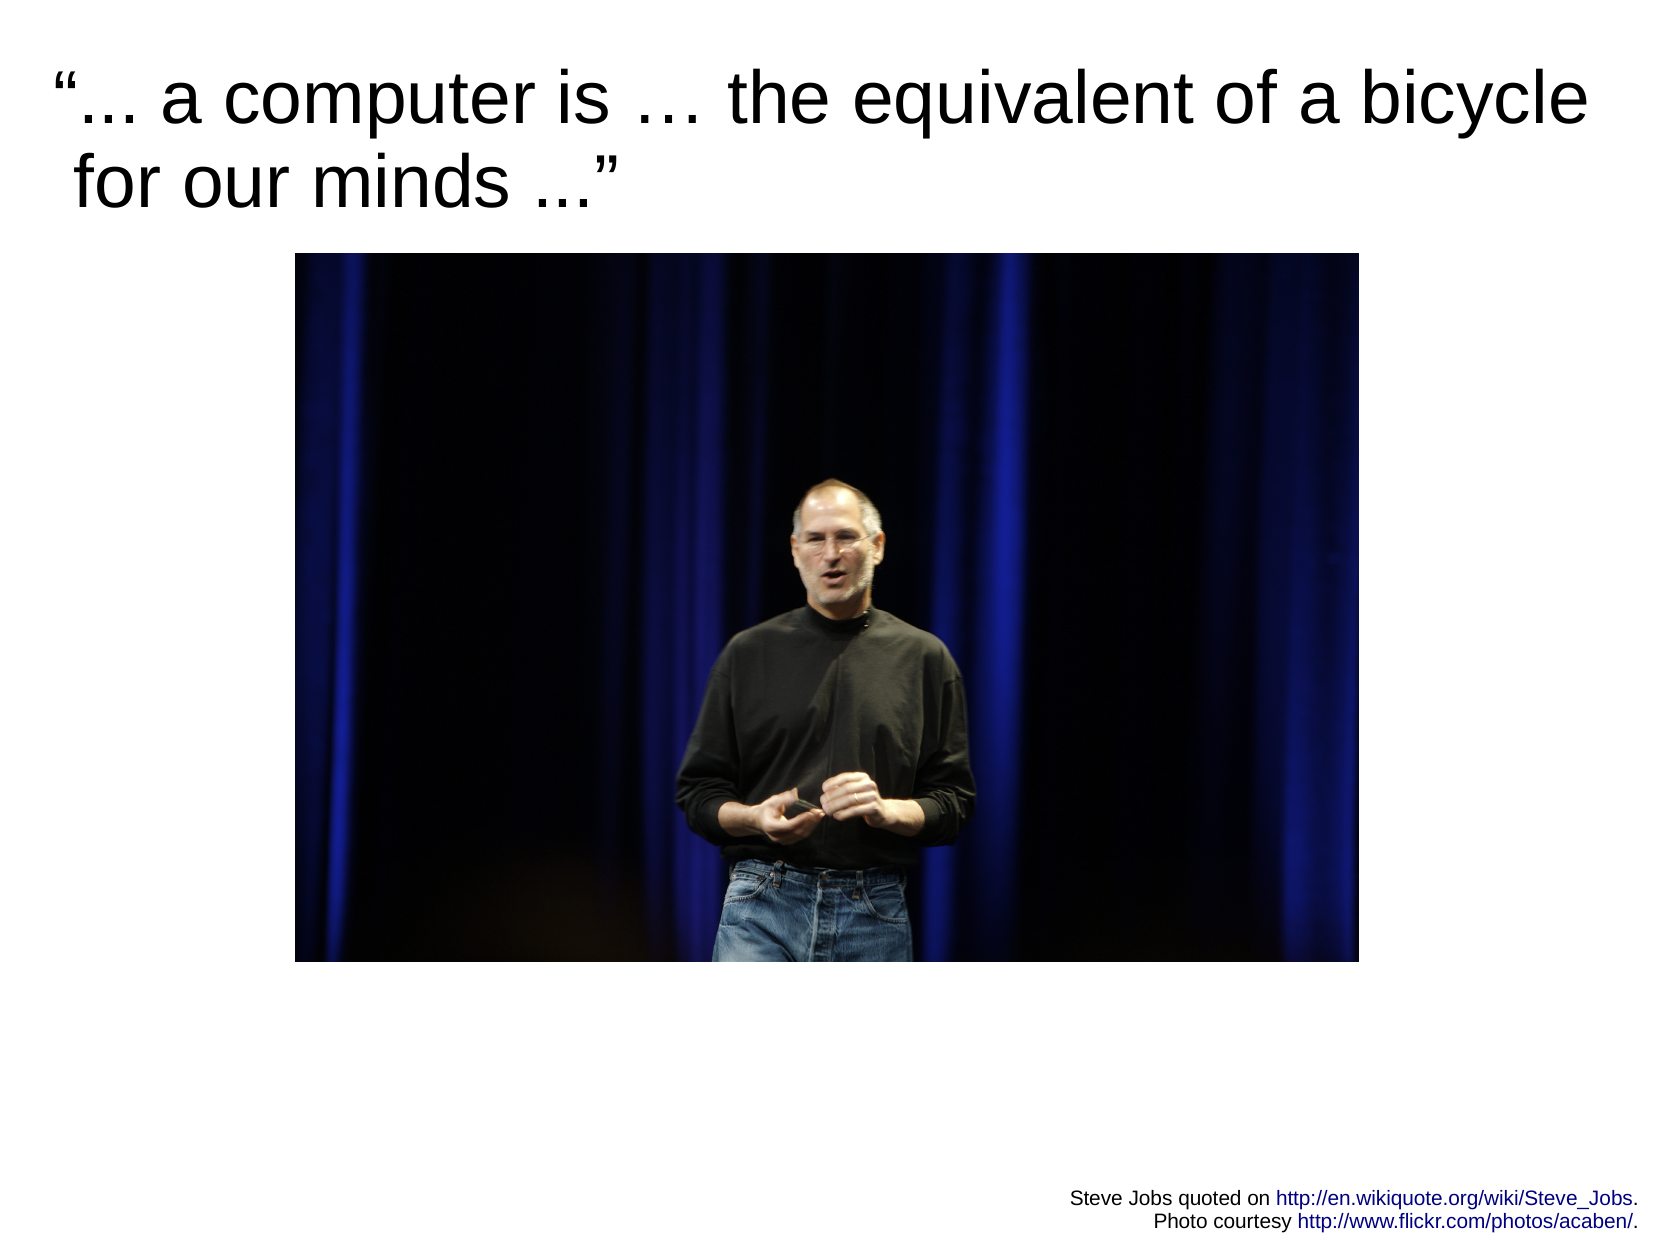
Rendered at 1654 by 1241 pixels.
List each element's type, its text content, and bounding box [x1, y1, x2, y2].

title “... a computer is … the equivalent of a bicycle for our minds ...” [53, 36, 1601, 244]
picture [295, 253, 1359, 962]
text_box Steve Jobs quoted on http://en.wikiquote.org/wiki/Steve_Jobs. Photo courtesy http://www.flickr.com/photos/acaben/. [1054, 1178, 1654, 1241]
